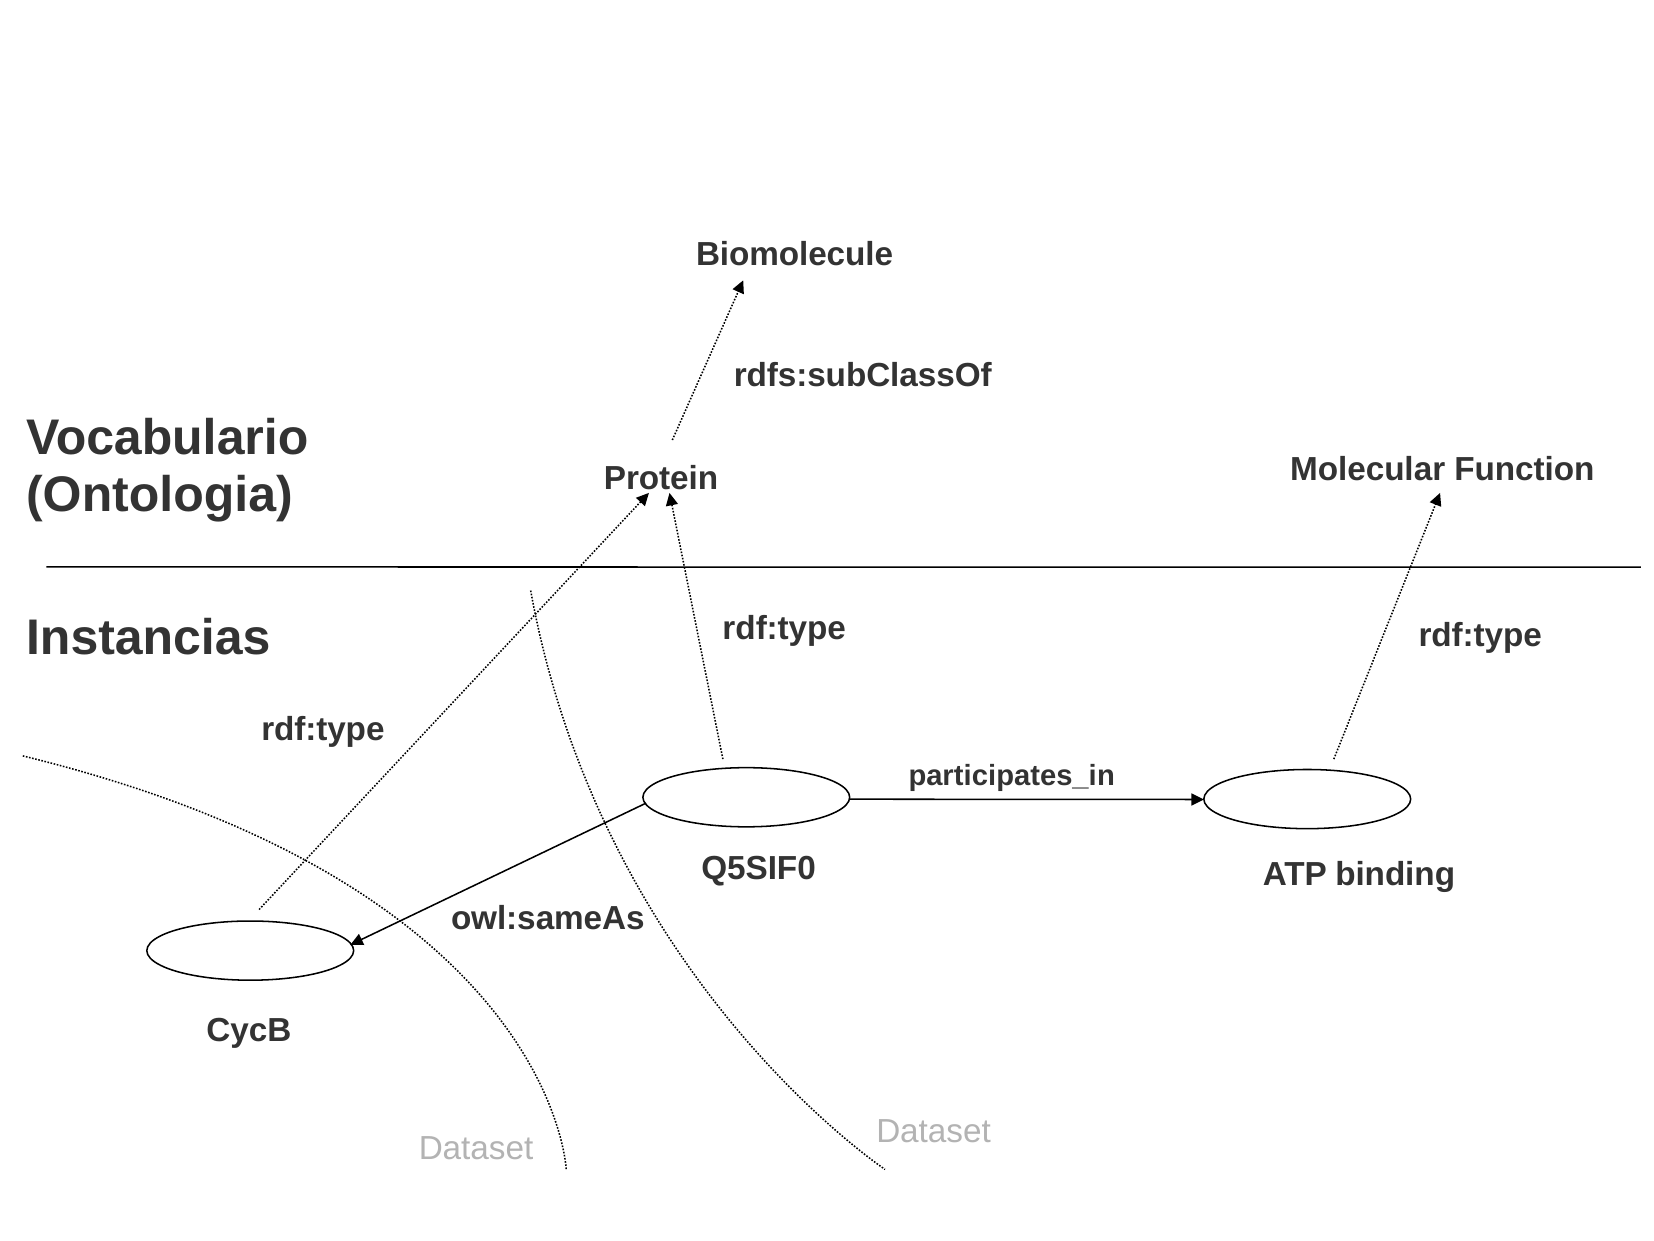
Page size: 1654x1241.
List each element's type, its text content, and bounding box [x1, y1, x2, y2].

text_box Instancias [11, 601, 697, 674]
text_box Dataset [861, 1104, 1106, 1158]
text_box CycB [191, 1003, 307, 1057]
text_box ATP binding [1262, 849, 1500, 898]
text_box Protein [697, 448, 732, 508]
text_box rdfs:subClassOf [718, 348, 1098, 402]
text_box Vocabulario (Ontologia) [11, 401, 697, 531]
text_box Molecular Function [1275, 443, 1654, 497]
text_box Dataset [404, 1122, 649, 1176]
text_box rdf:type [707, 602, 933, 656]
text_box rdf:type [1403, 608, 1629, 662]
text_box owl:sameAs [436, 892, 662, 946]
text_box Q5SIF0 [701, 838, 830, 898]
text_box participates_in [908, 751, 1145, 798]
text_box rdf:type [246, 703, 472, 756]
text_box Biomolecule [696, 224, 921, 284]
